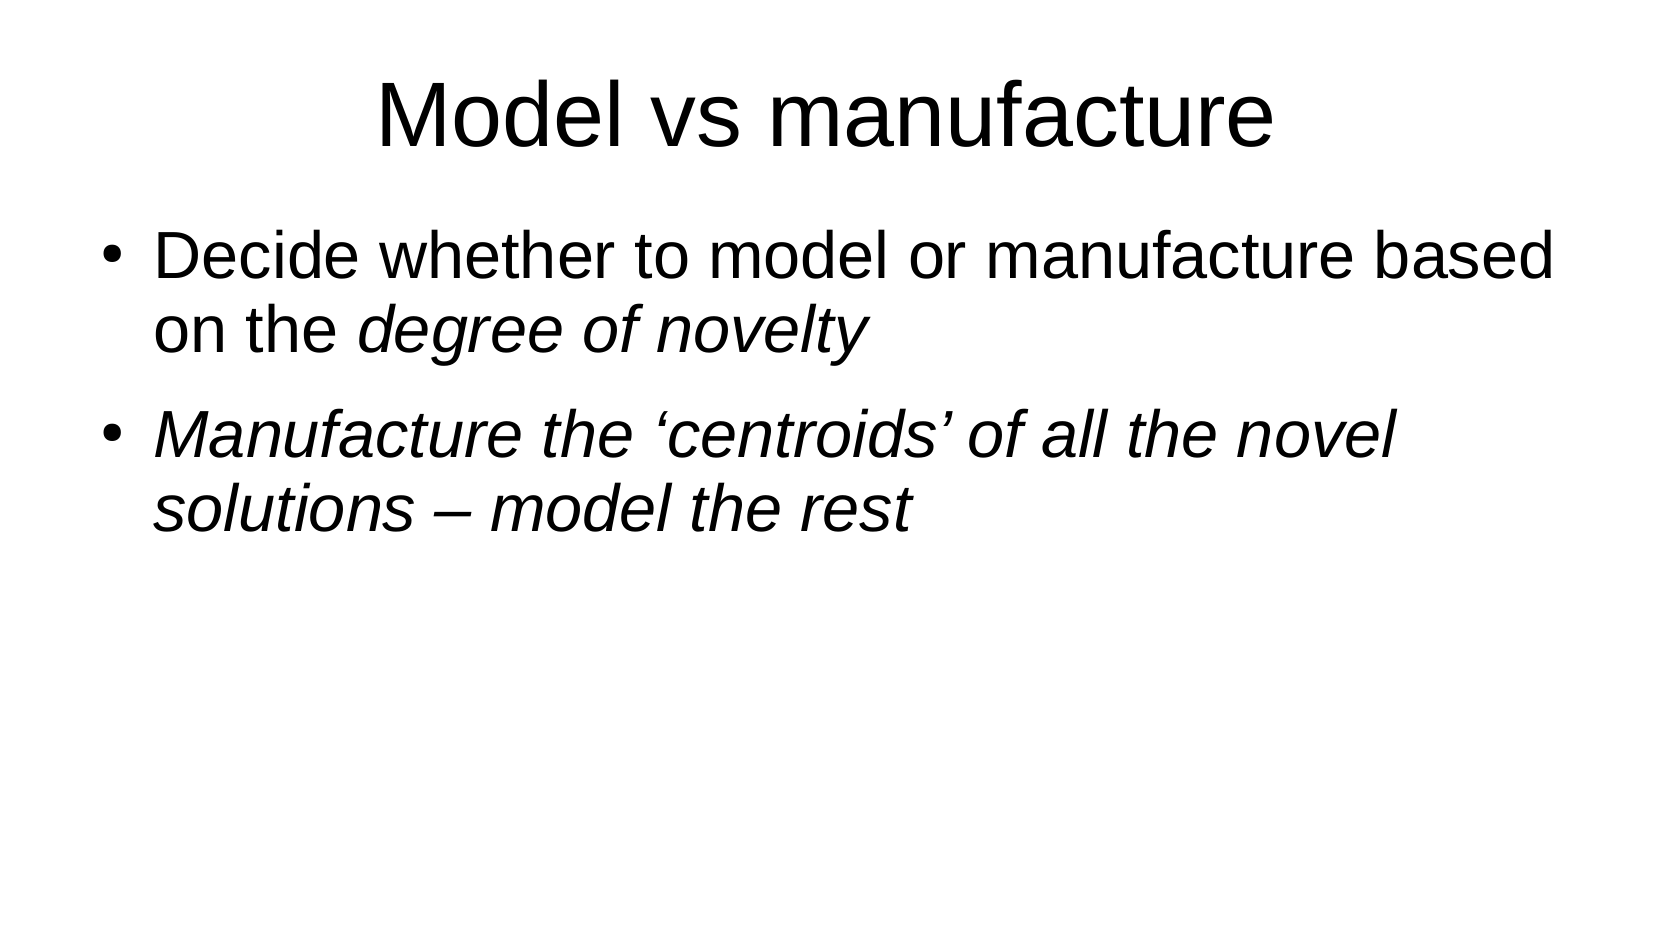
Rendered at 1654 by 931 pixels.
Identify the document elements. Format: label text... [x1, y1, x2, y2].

list Decide whether to model or manufacture based on the degree of novelty Manufacture the ‘centroids’ of all the novel solutions – model the rest [82, 217, 1571, 758]
title Model vs manufacture [82, 37, 1571, 193]
